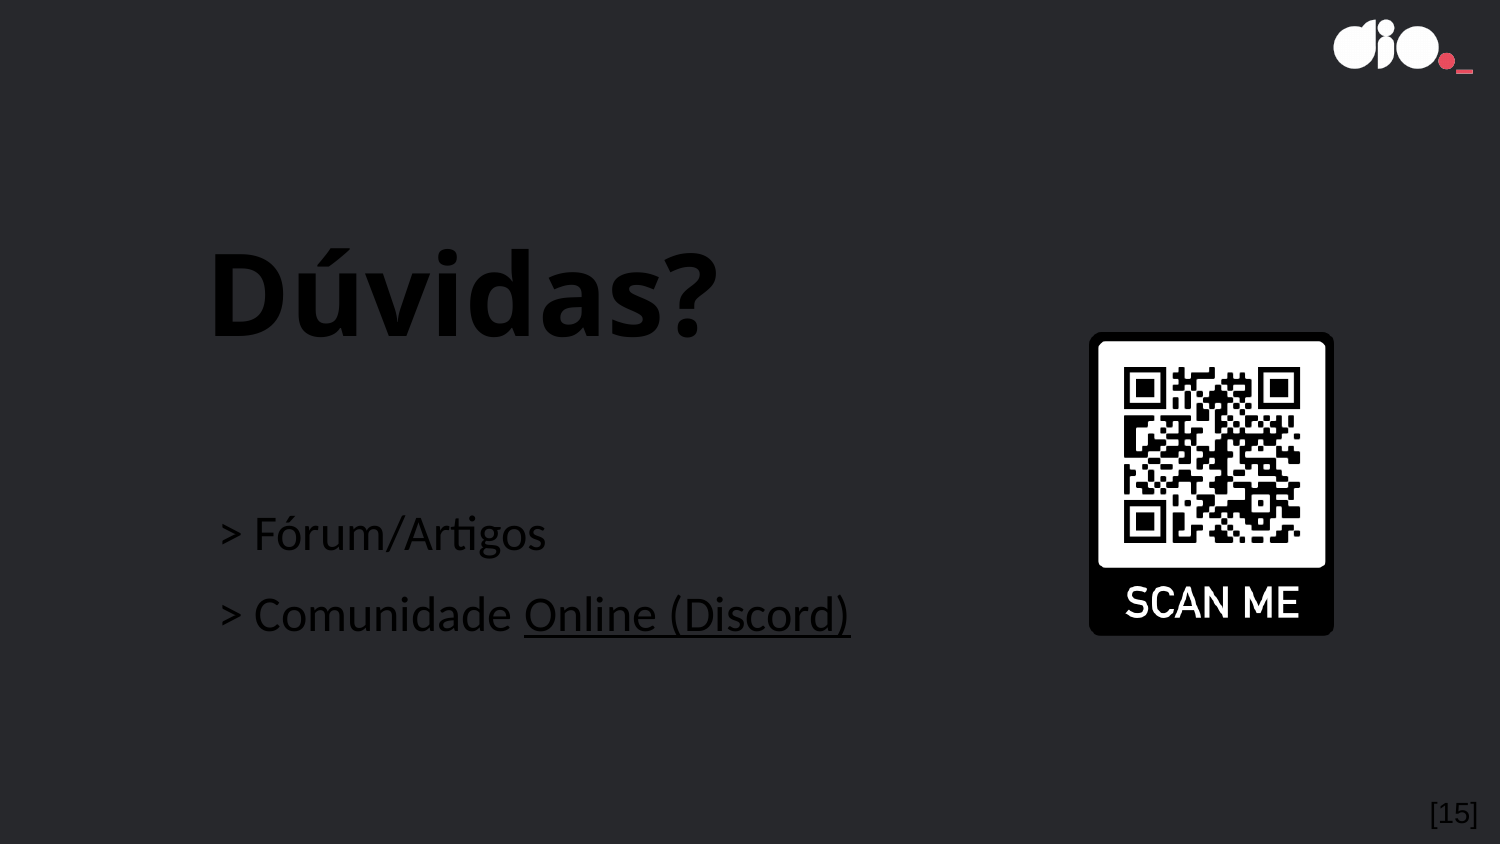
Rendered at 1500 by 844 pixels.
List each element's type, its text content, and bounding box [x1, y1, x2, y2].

picture [1333, 19, 1473, 75]
slide_number [<número>] [1403, 779, 1494, 844]
picture [1089, 332, 1334, 636]
text_box > Fórum/Artigos > Comunidade Online (Discord) [190, 485, 920, 636]
text_box Dúvidas? [190, 215, 1270, 366]
